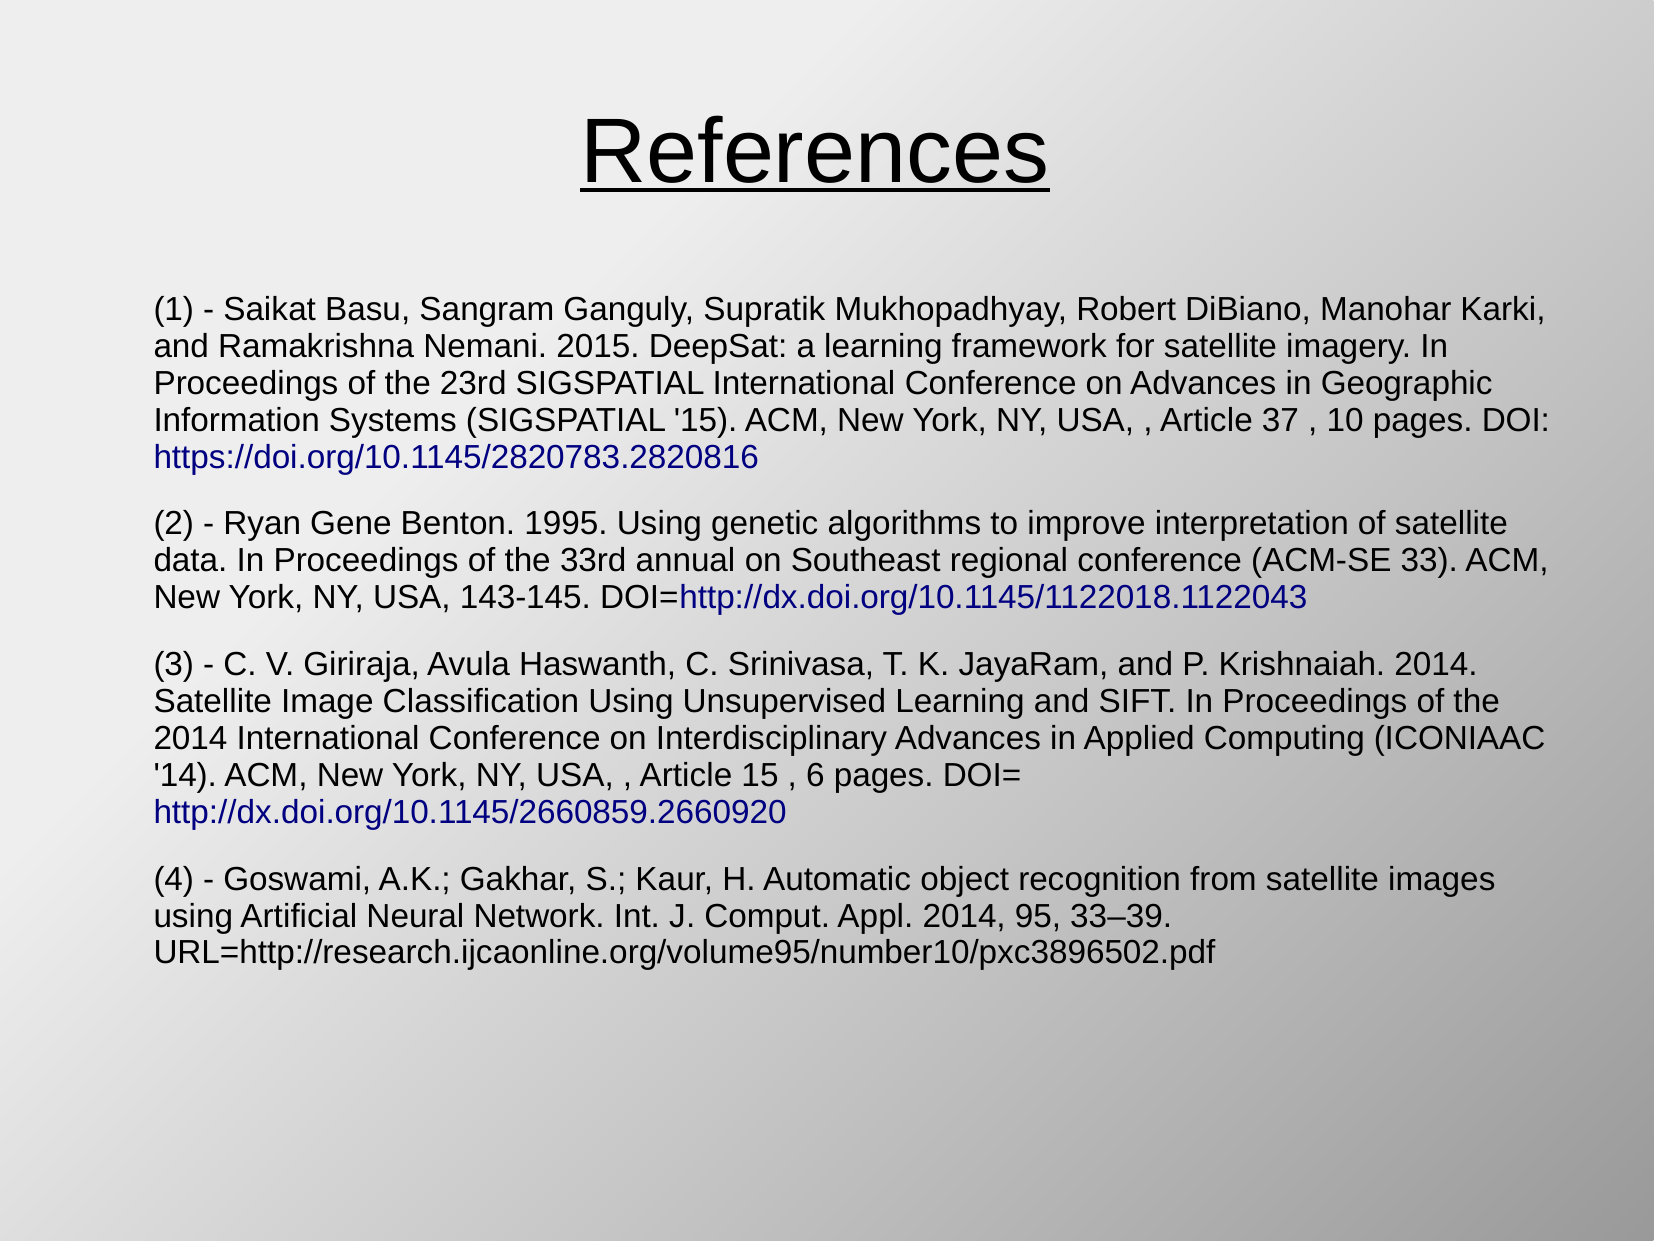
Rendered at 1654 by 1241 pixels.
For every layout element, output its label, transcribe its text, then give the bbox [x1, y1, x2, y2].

list (1) - Saikat Basu, Sangram Ganguly, Supratik Mukhopadhyay, Robert DiBiano, Manohar Karki, and Ramakrishna Nemani. 2015. DeepSat: a learning framework for satellite imagery. In Proceedings of the 23rd SIGSPATIAL International Conference on Advances in Geographic Information Systems (SIGSPATIAL '15). ACM, New York, NY, USA, , Article 37 , 10 pages. DOI: https://doi.org/10.1145/2820783.2820816 (2) - Ryan Gene Benton. 1995. Using genetic algorithms to improve interpretation of satellite data. In Proceedings of the 33rd annual on Southeast regional conference (ACM-SE 33). ACM, New York, NY, USA, 143-145. DOI=http://dx.doi.org/10.1145/1122018.1122043 (3) - C. V. Giriraja, Avula Haswanth, C. Srinivasa, T. K. JayaRam, and P. Krishnaiah. 2014. Satellite Image Classification Using Unsupervised Learning and SIFT. In Proceedings of the 2014 International Conference on Interdisciplinary Advances in Applied Computing (ICONIAAC '14). ACM, New York, NY, USA, , Article 15 , 6 pages. DOI=http://dx.doi.org/10.1145/2660859.2660920 (4) - Goswami, A.K.; Gakhar, S.; Kaur, H. Automatic object recognition from satellite images using Artificial Neural Network. Int. J. Comput. Appl. 2014, 95, 33–39. URL=http://research.ijcaonline.org/volume95/number10/pxc3896502.pdf [82, 290, 1571, 1109]
title References [70, 47, 1560, 255]
